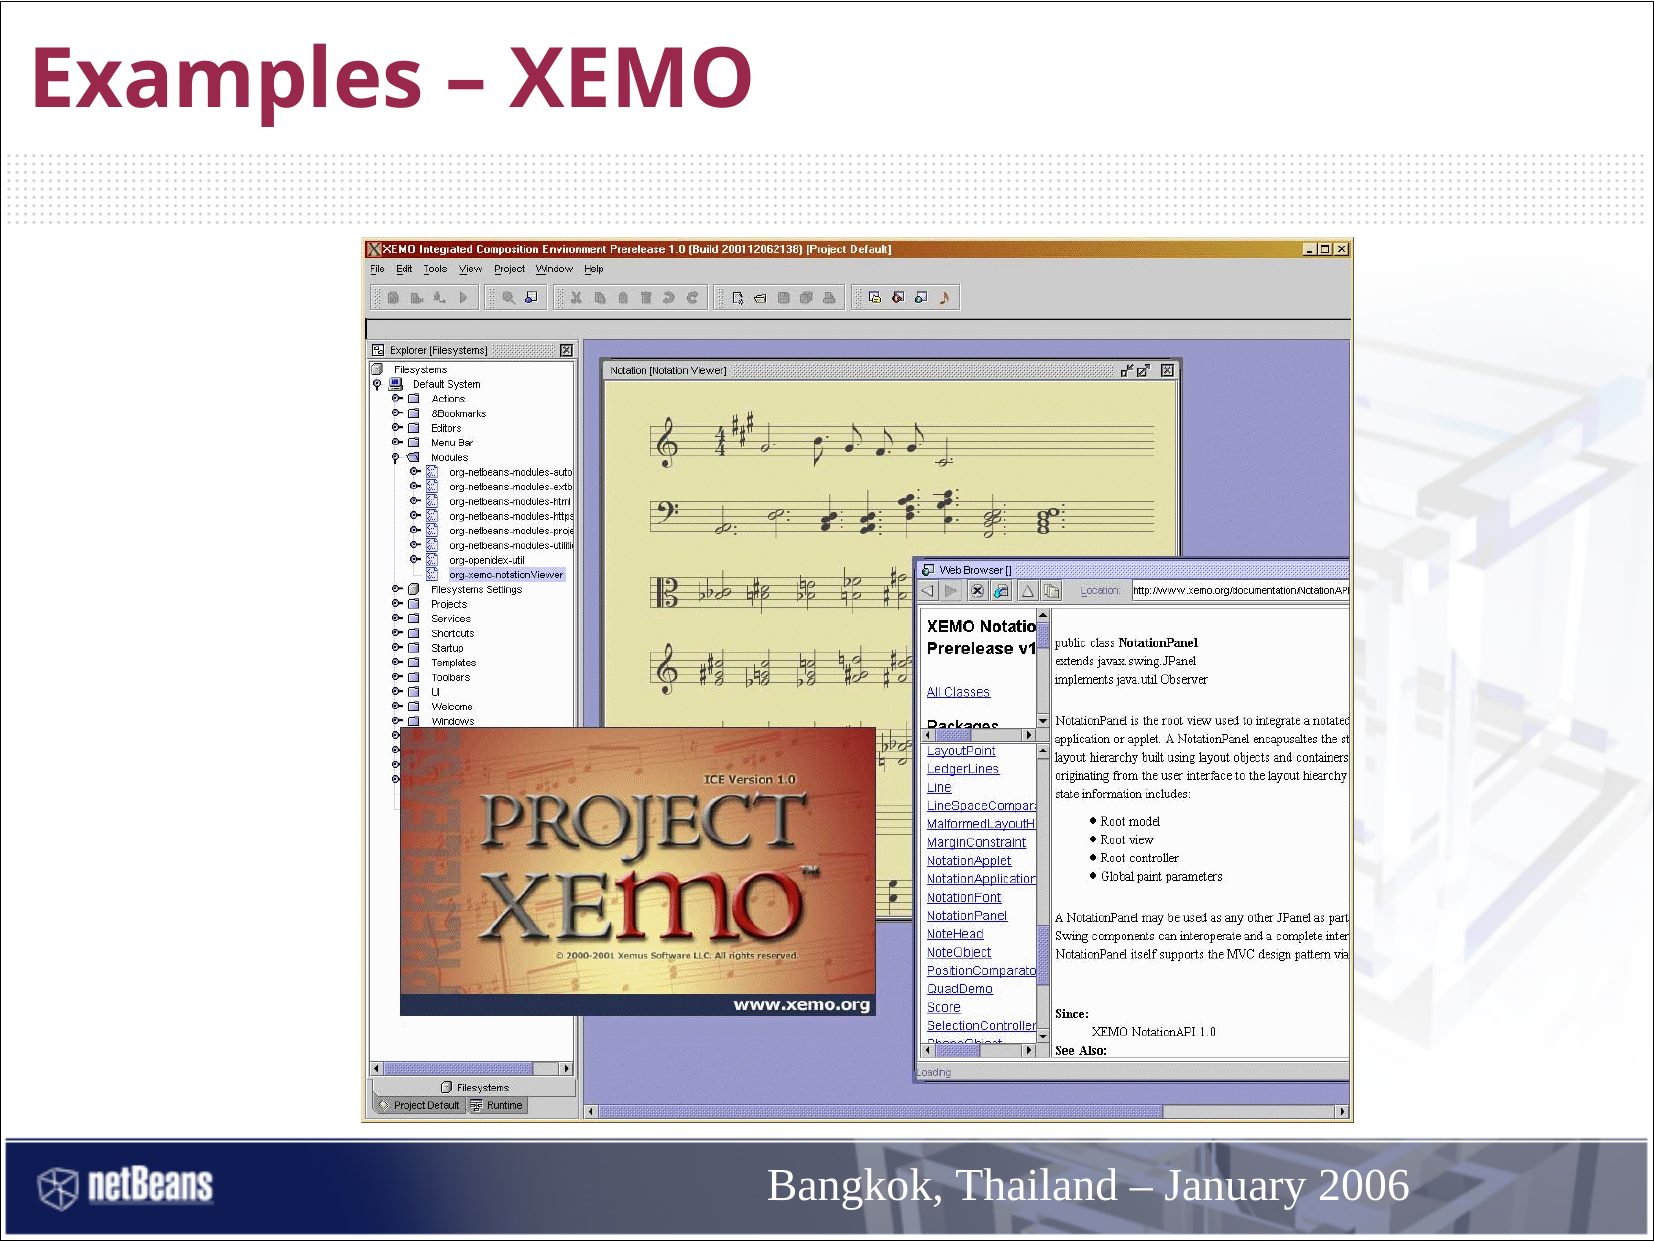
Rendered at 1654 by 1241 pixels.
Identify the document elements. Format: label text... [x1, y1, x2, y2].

title Examples – XEMO [28, 0, 1619, 152]
picture [1, 2, 1653, 1240]
